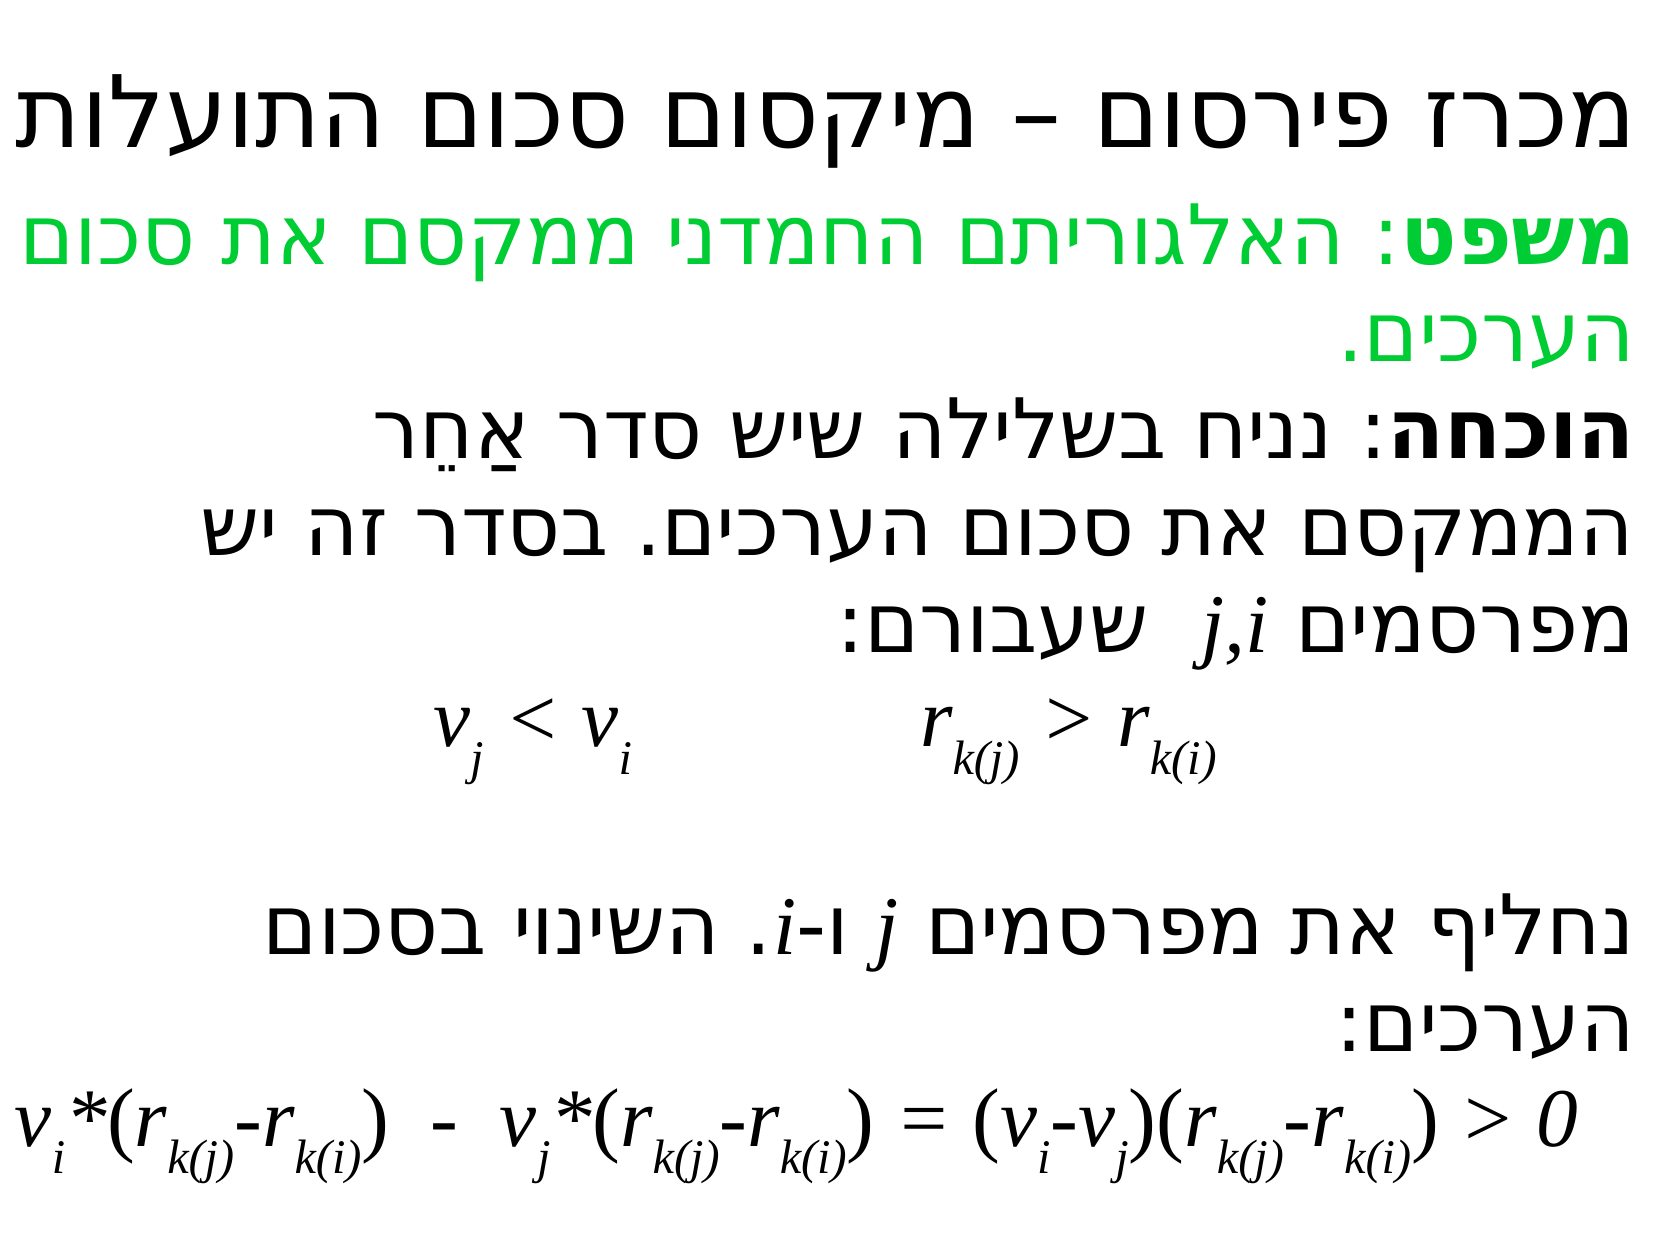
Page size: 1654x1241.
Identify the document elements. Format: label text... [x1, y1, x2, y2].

title מכרז פירסום – מיקסום סכום התועלות [0, 45, 1654, 181]
text_box משפט: האלגוריתם החמדני ממקסם את סכום הערכים. הוכחה: נניח בשלילה שיש סדר אַחֵר הממקסם את סכום הערכים. בסדר זה יש מפרסמים j,i שעבורם: vj < vi rk(j) > rk(i) נחליף את מפרסמים j ו-i. השינוי בסכום הערכים: vi*(rk(j)-rk(i)) - vj*(rk(j)-rk(i)) = (vi-vj)(rk(j)-rk(i)) > 0 מכאן שהסדר האחר אינו ממקסם את סכום הערכים – סתירה להנחה. *** [0, 180, 1651, 1241]
